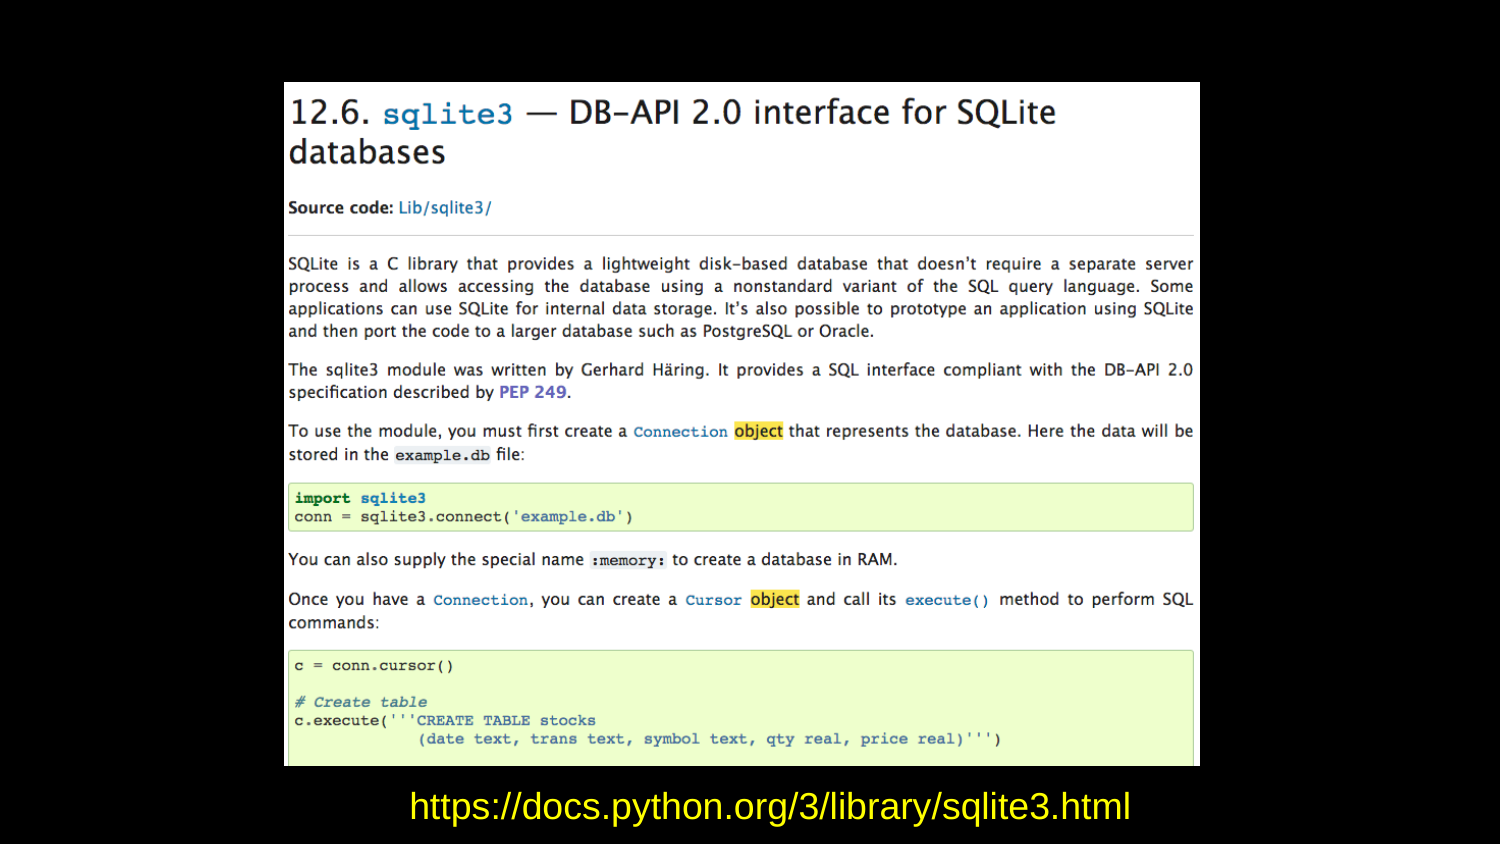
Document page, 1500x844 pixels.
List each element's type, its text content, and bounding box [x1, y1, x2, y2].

text_box https://docs.python.org/3/library/sqlite3.html [41, 778, 1500, 844]
picture [284, 82, 1200, 766]
